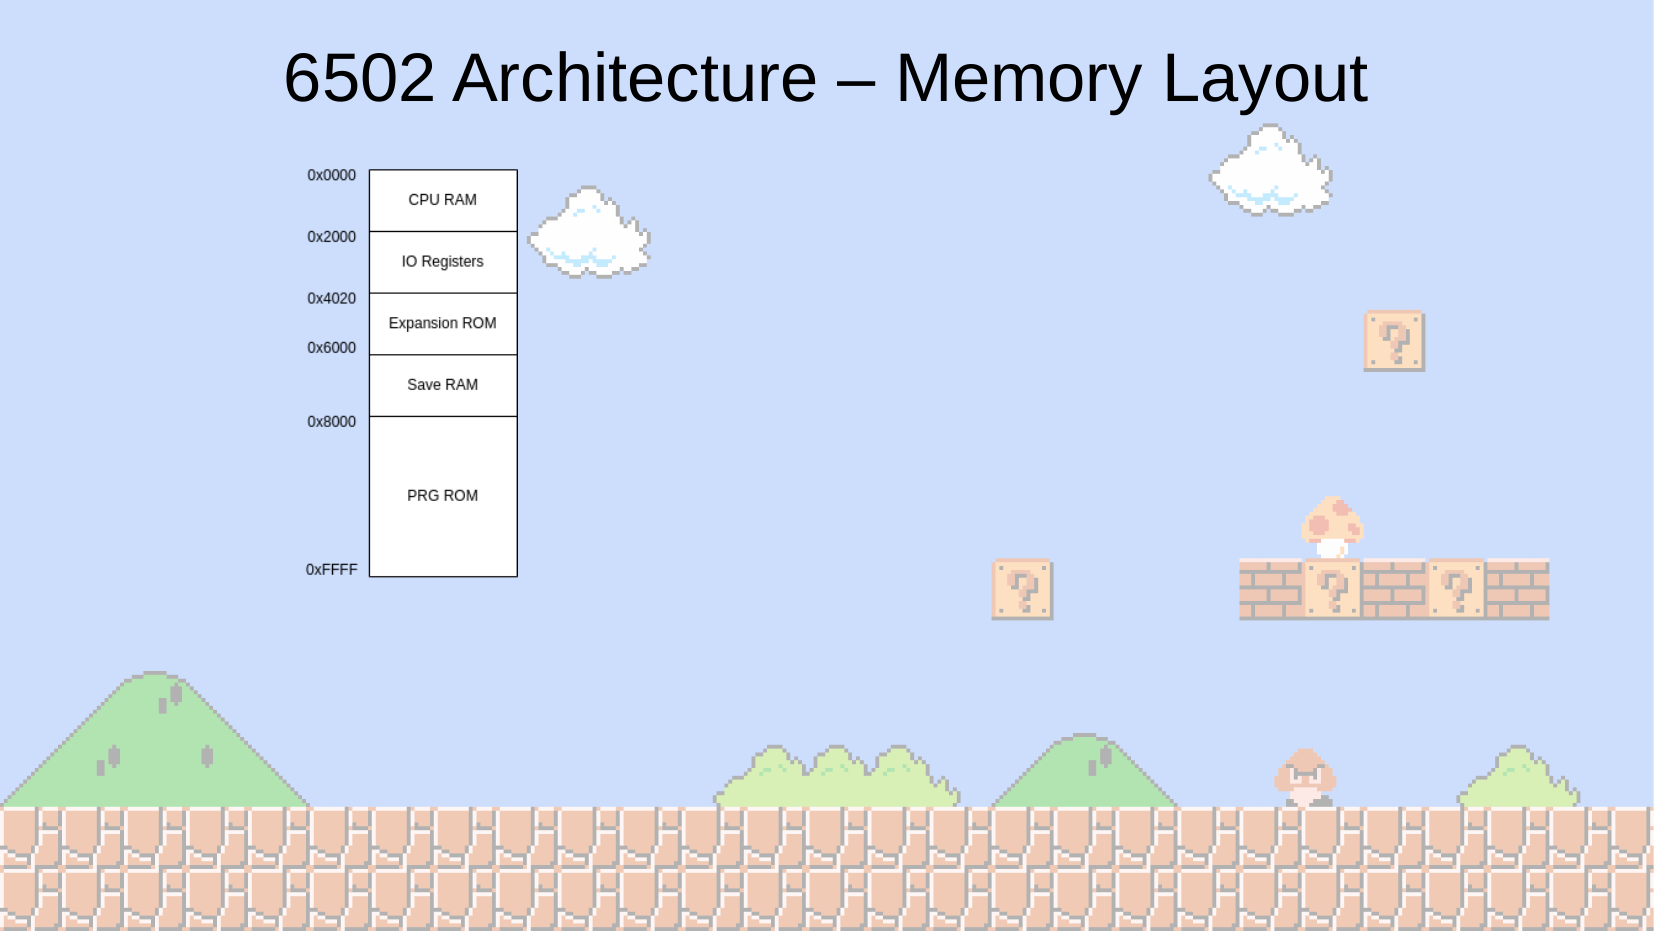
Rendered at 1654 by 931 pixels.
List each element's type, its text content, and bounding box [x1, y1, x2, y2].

title 6502 Architecture – Memory Layout [82, 0, 1571, 156]
picture [295, 157, 518, 591]
